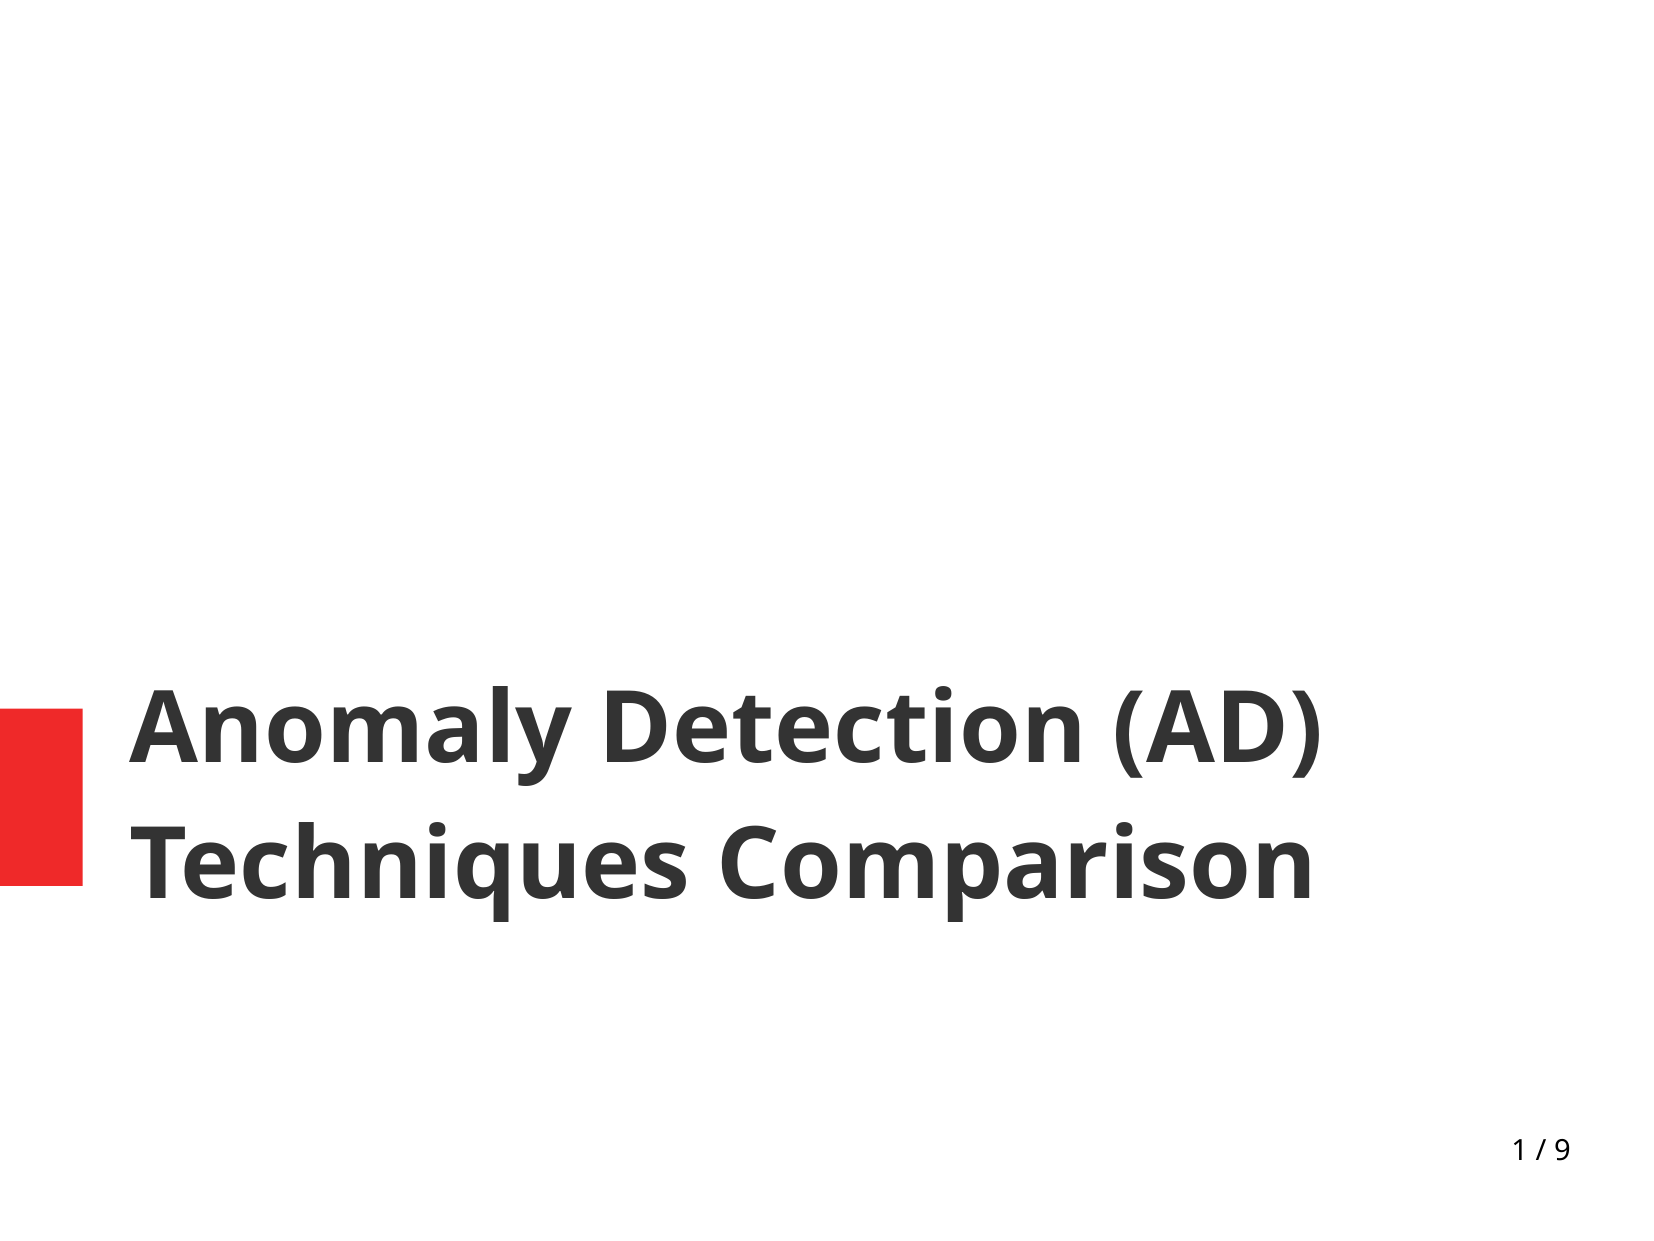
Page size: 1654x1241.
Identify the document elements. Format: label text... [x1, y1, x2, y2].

title Anomaly Detection (AD) Techniques Comparison [129, 655, 1536, 928]
